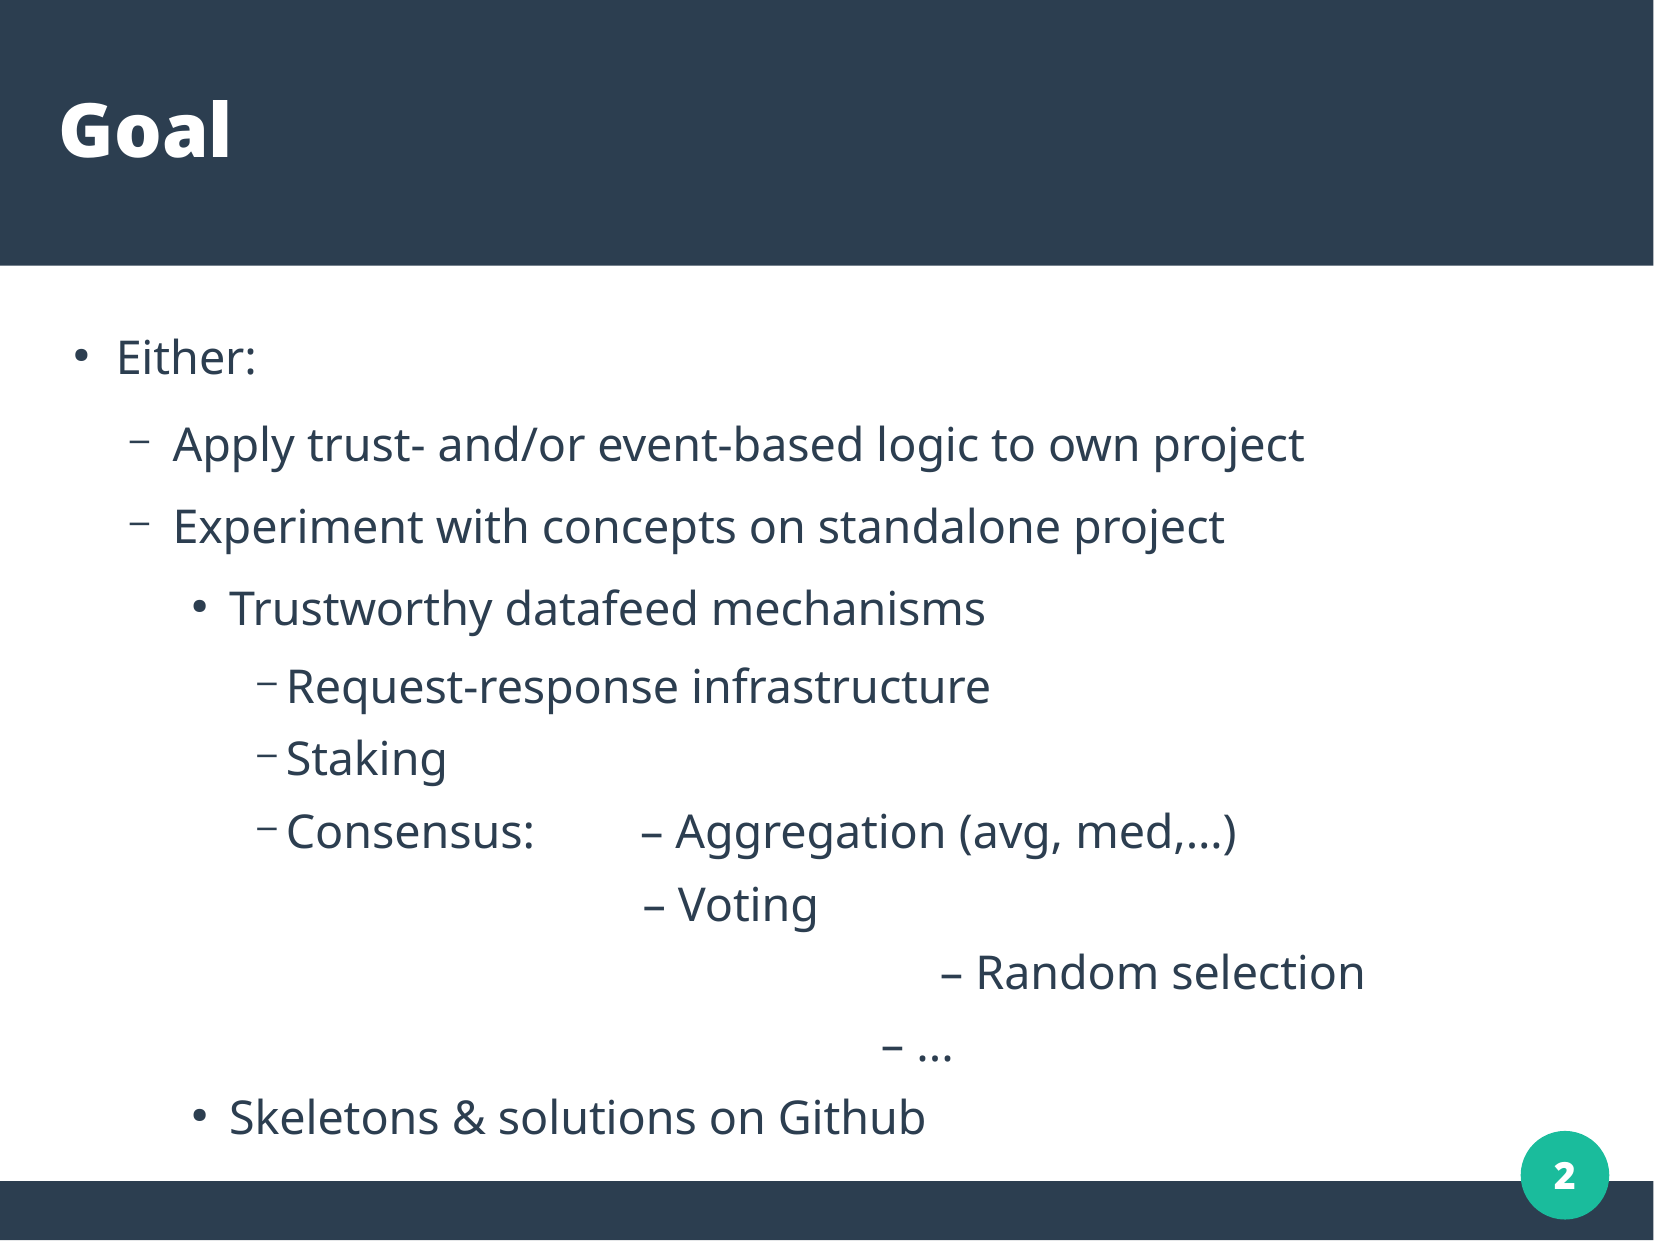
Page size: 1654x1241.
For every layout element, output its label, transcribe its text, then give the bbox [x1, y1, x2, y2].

list Either: Apply trust- and/or event-based logic to own project Experiment with concepts on standalone project Trustworthy datafeed mechanisms Request-response infrastructure Staking Consensus: – Aggregation (avg, med,…) – Voting – Random selection – ... Skeletons & solutions on Github [59, 324, 1595, 1152]
title Goal [59, 49, 1595, 207]
